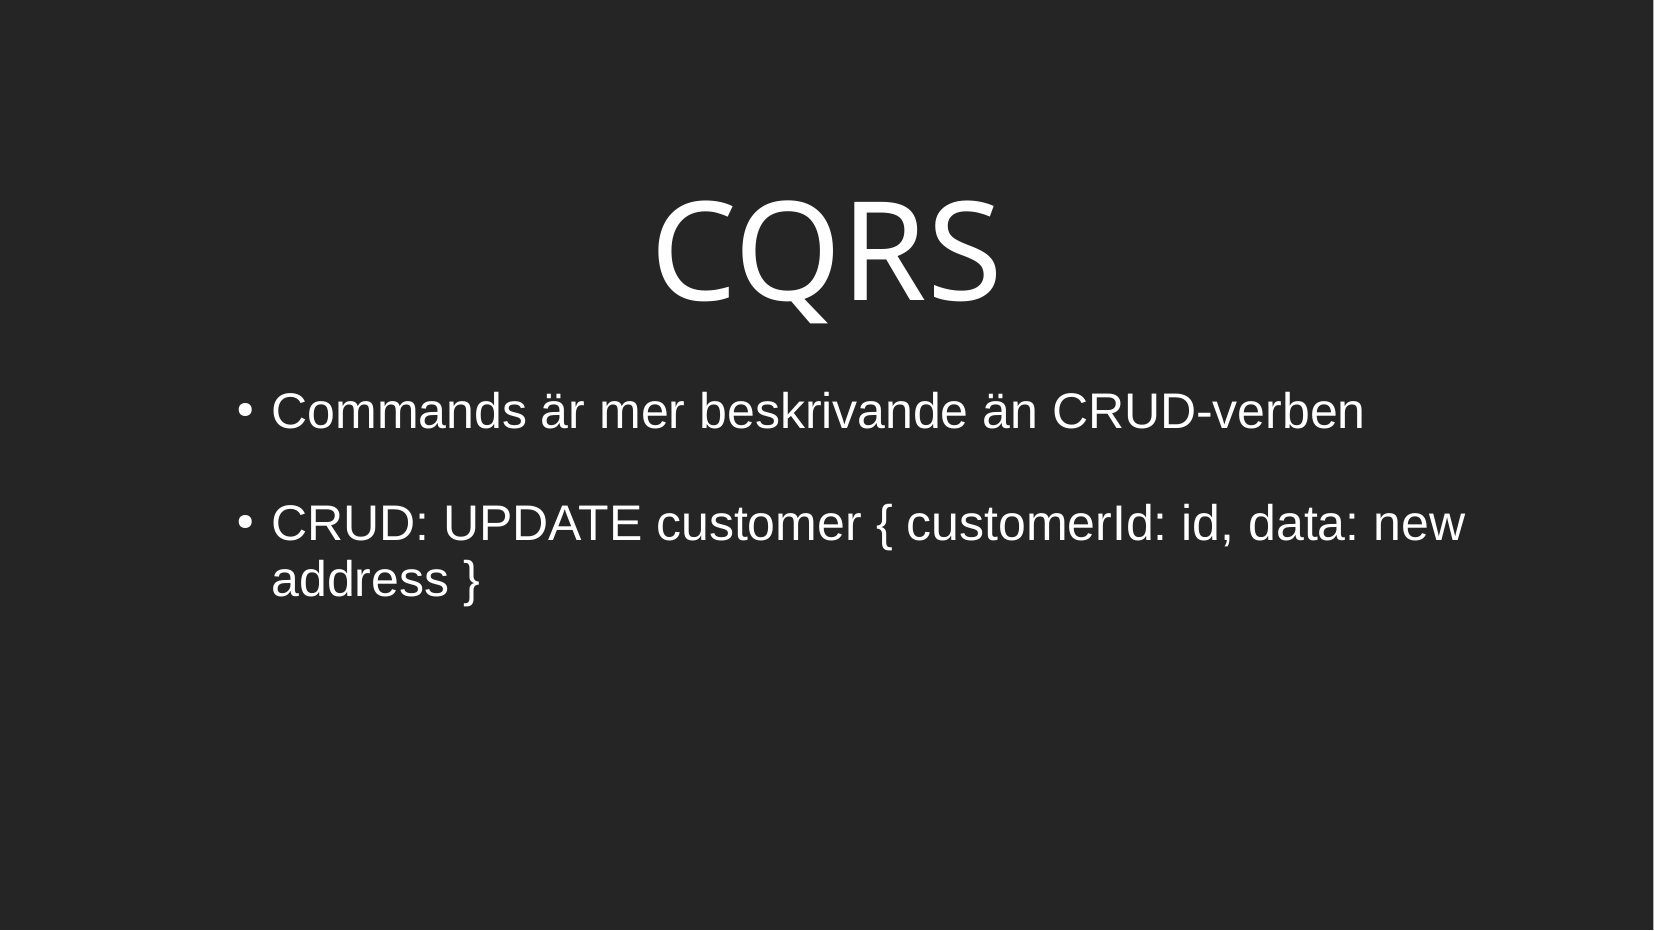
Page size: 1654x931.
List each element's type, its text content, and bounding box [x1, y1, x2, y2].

text_box Commands är mer beskrivande än CRUD-verben CRUD: UPDATE customer { customerId: id, data: new address } [236, 383, 1506, 719]
title CQRS [82, 140, 1571, 355]
